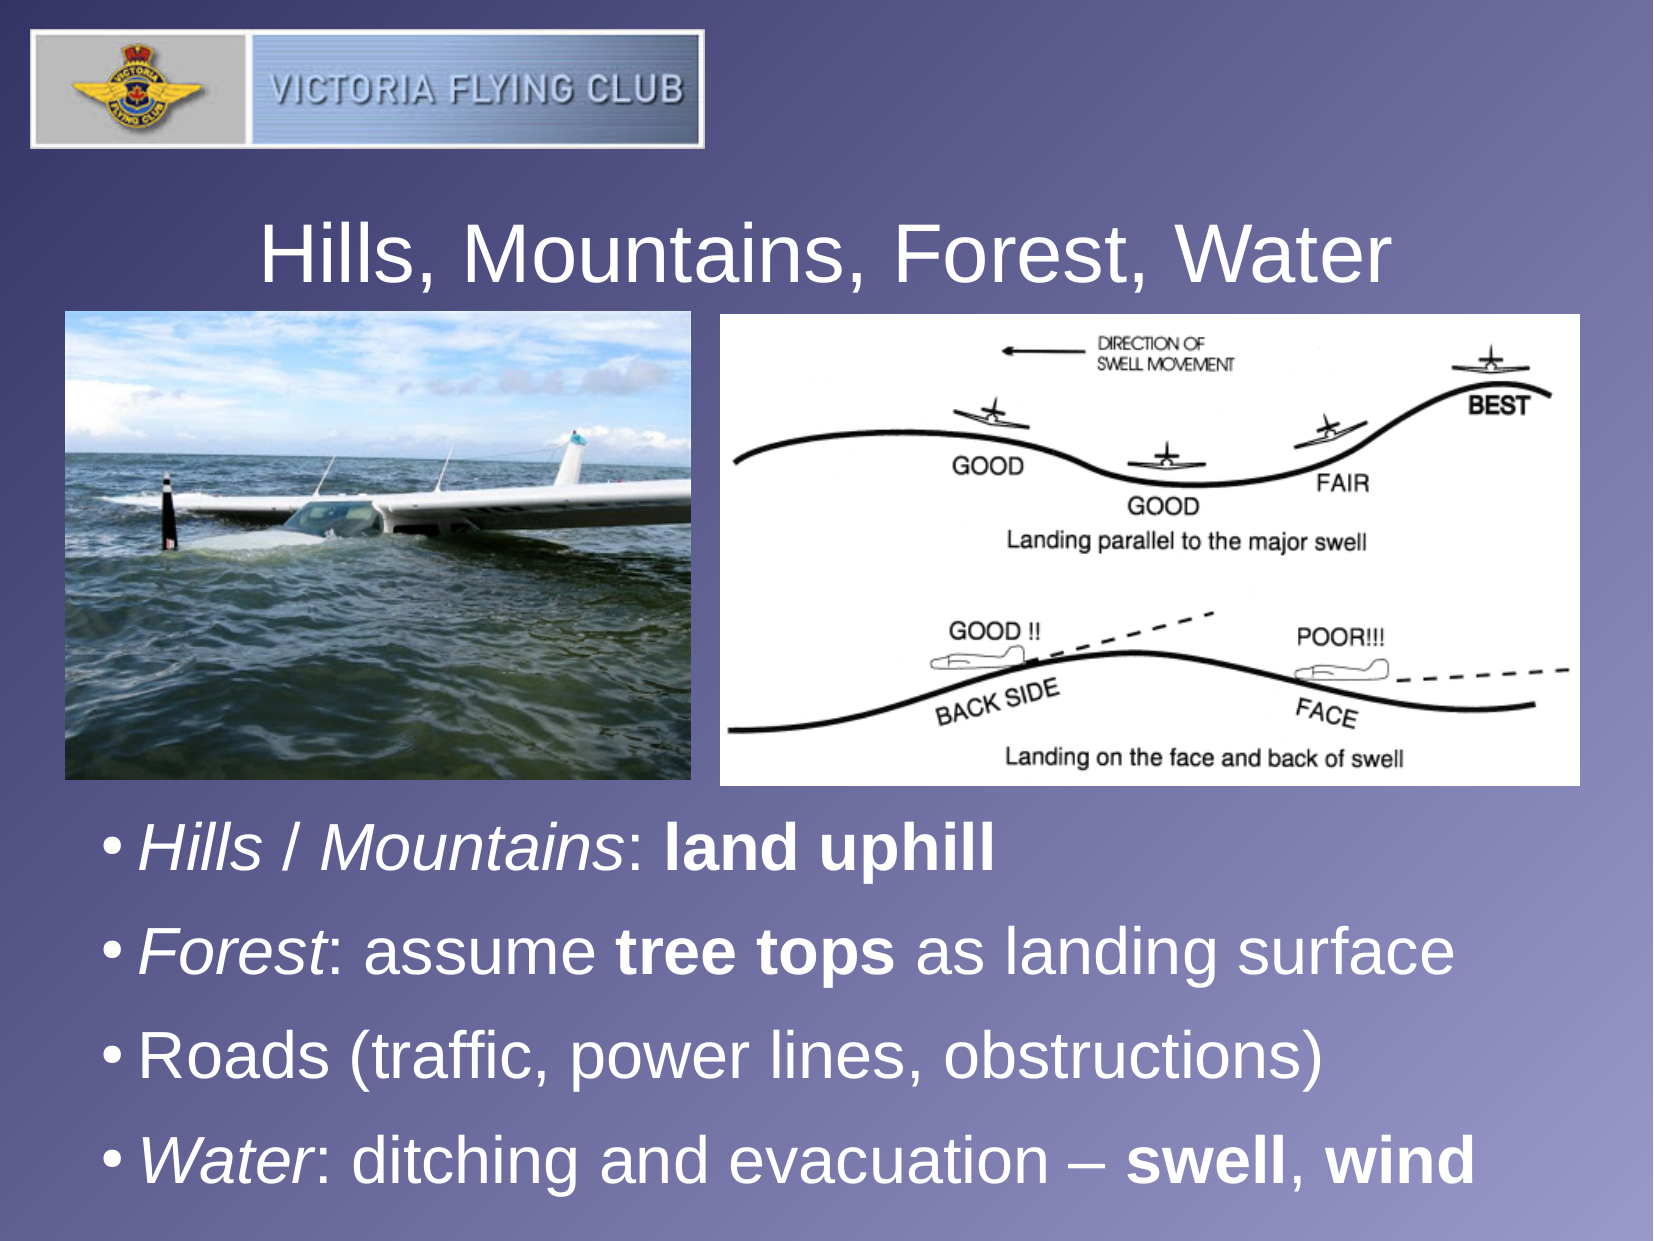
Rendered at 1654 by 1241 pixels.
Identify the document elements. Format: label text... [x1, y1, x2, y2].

list Hills / Mountains: land uphill Forest: assume tree tops as landing surface Roads (traffic, power lines, obstructions) Water: ditching and evacuation – swell, wind [82, 810, 1571, 1201]
picture [720, 314, 1580, 786]
title Hills, Mountains, Forest, Water [82, 150, 1571, 358]
picture [65, 311, 691, 781]
picture [30, 29, 705, 149]
